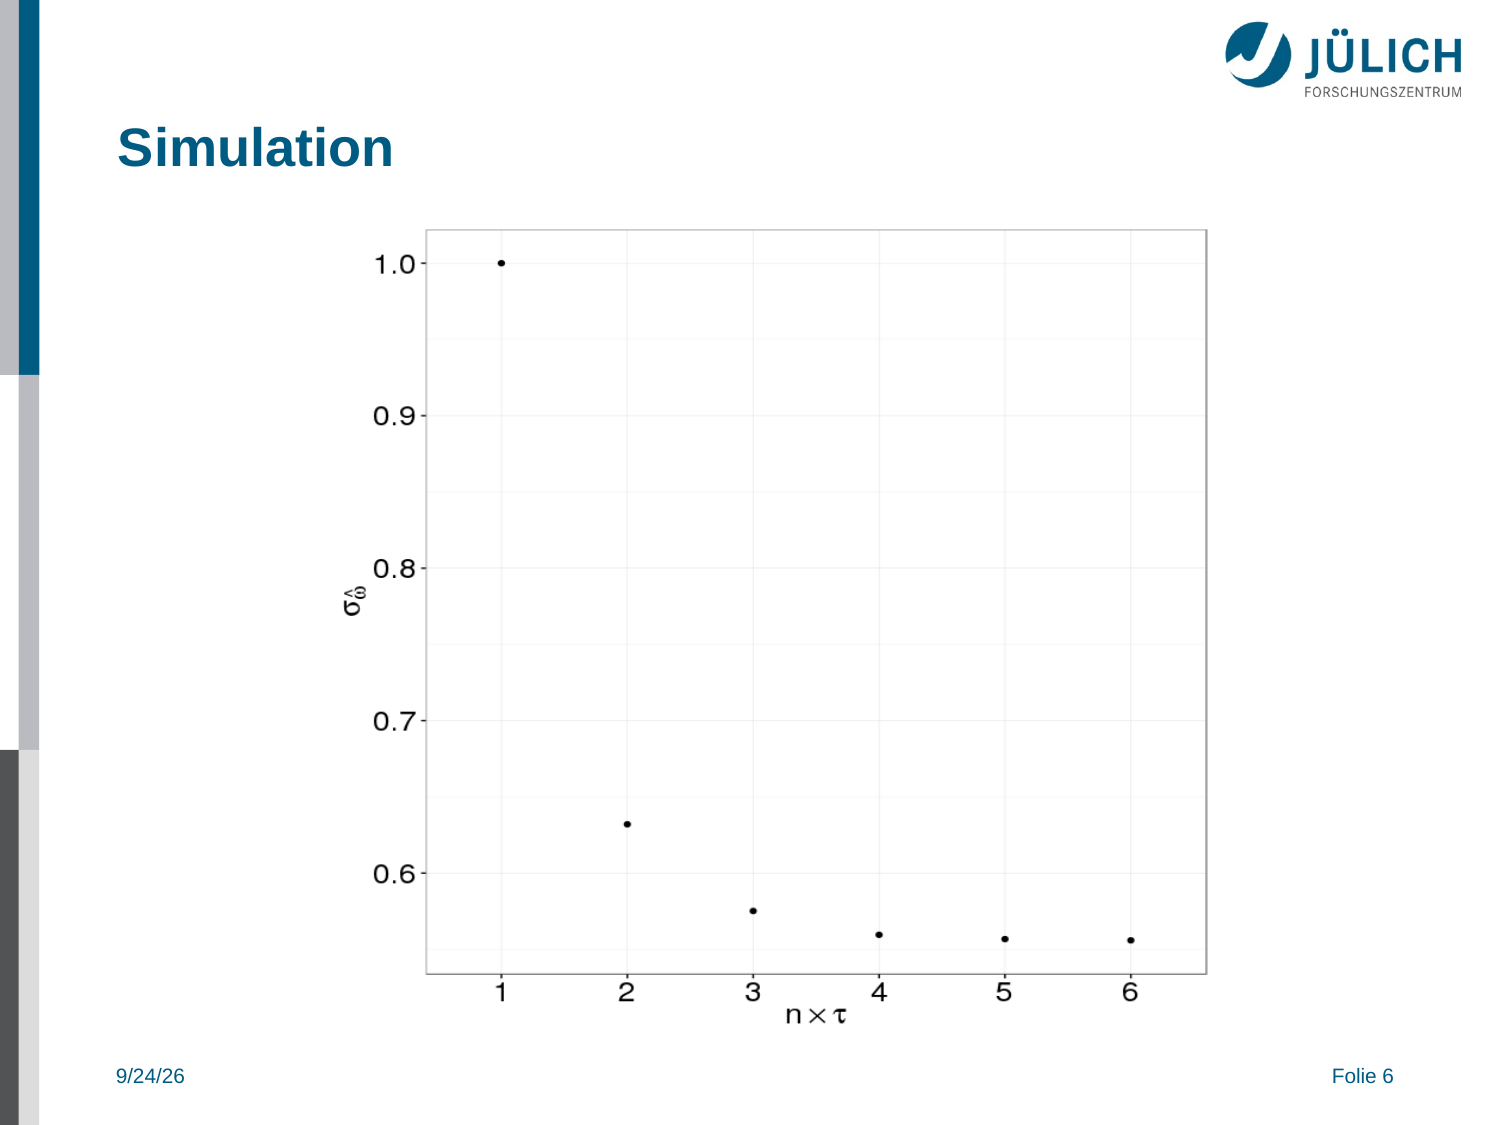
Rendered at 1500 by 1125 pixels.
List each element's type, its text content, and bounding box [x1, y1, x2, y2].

title Simulation [117, 99, 1393, 196]
picture [1224, 20, 1461, 97]
picture [330, 221, 1216, 1036]
